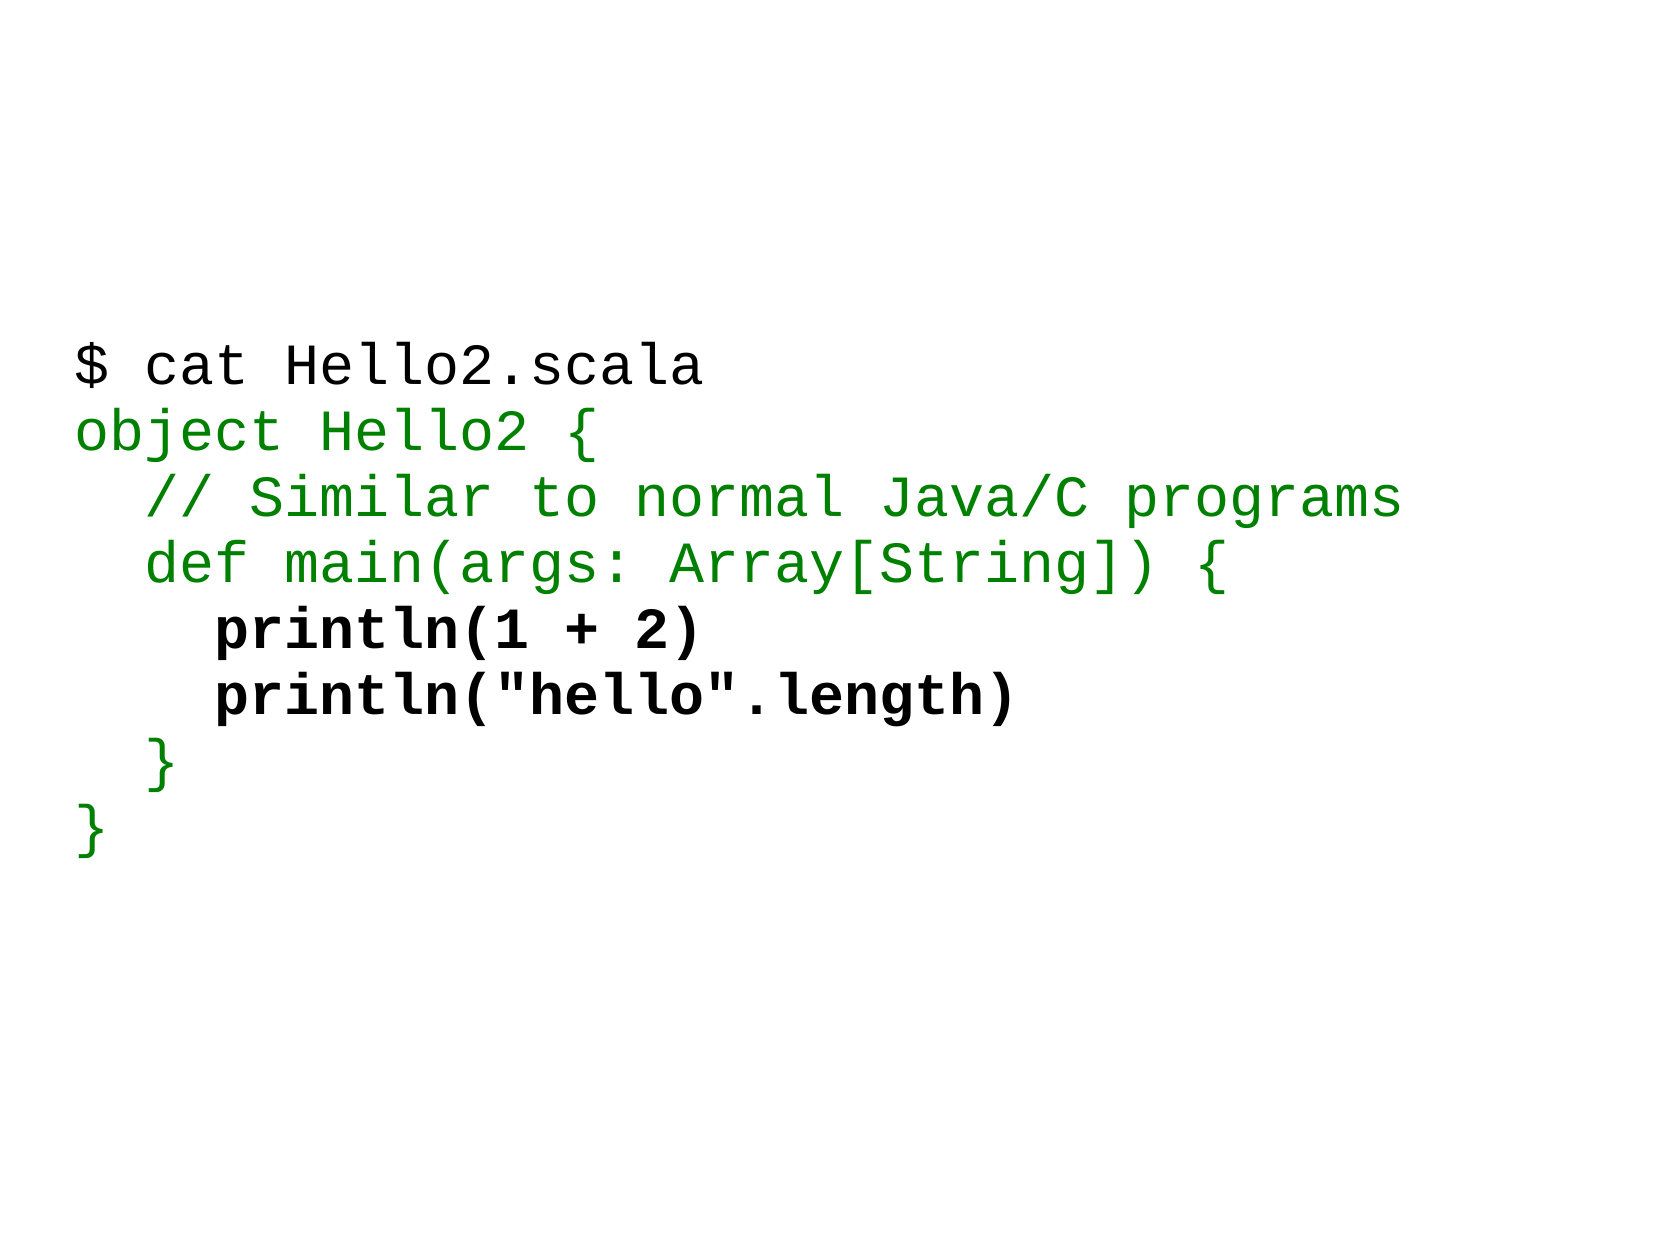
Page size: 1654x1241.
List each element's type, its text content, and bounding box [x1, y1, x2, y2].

text_box $ cat Hello2.scala object Hello2 { // Similar to normal Java/C programs def main(args: Array[String]) { println(1 + 2) println("hello".length) } } [60, 328, 1591, 872]
